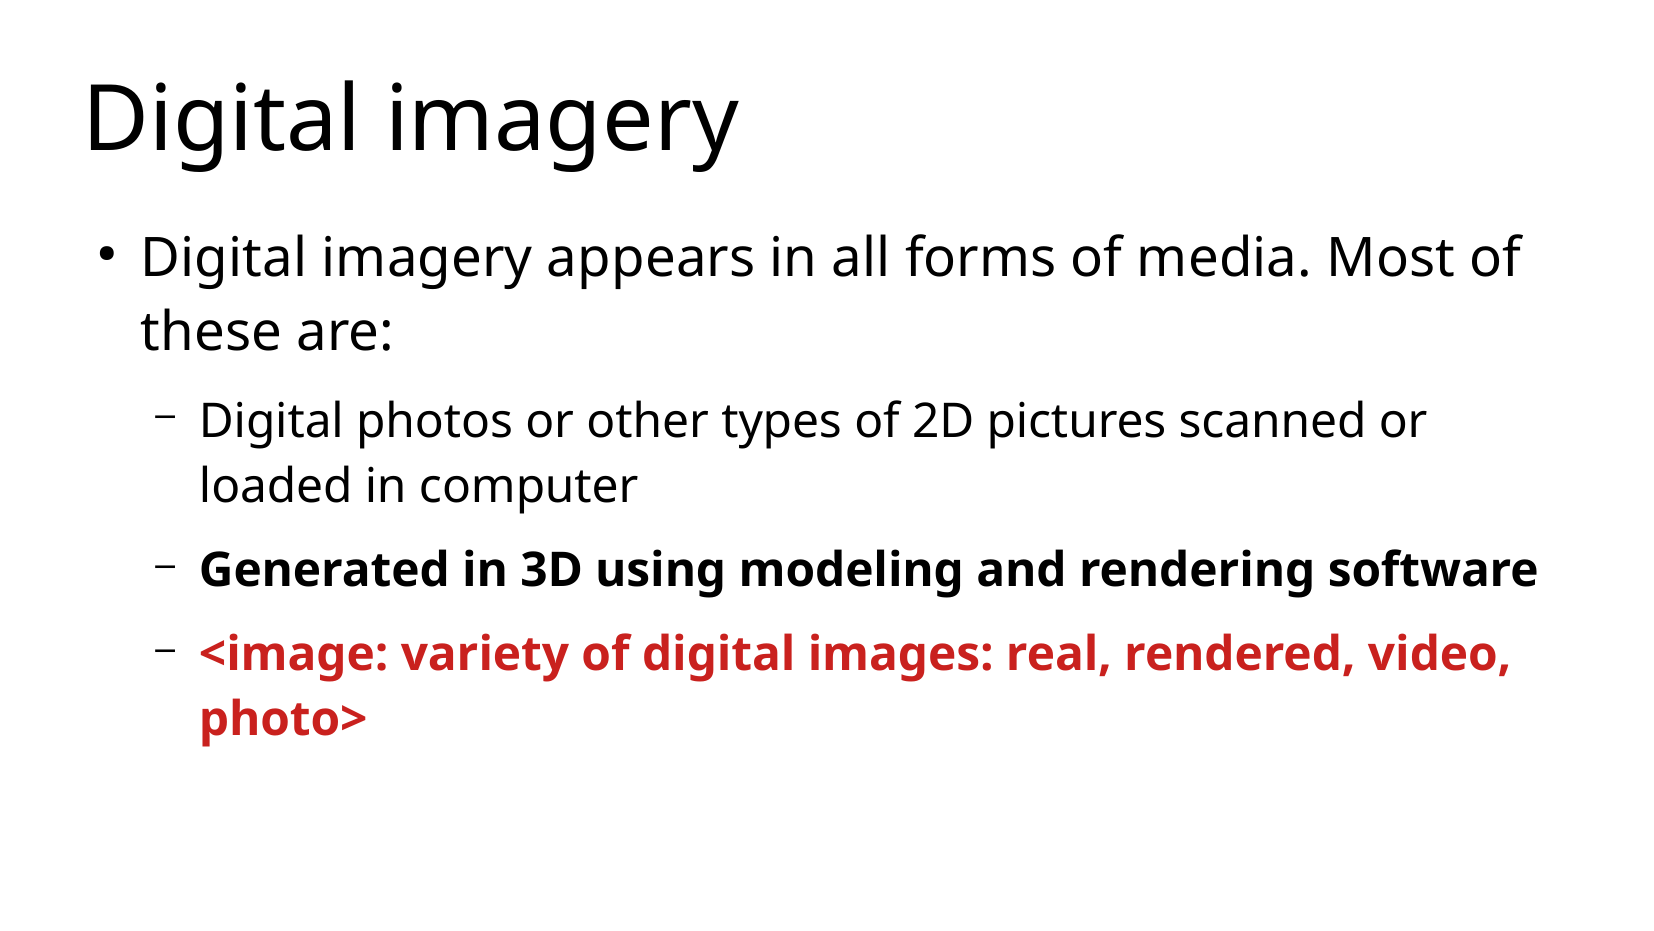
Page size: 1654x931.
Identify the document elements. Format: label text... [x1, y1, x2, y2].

title Digital imagery [82, 37, 1571, 193]
list Digital imagery appears in all forms of media. Most of these are: Digital photos or other types of 2D pictures scanned or loaded in computer Generated in 3D using modeling and rendering software <image: variety of digital images: real, rendered, video, photo> [82, 217, 1571, 758]
